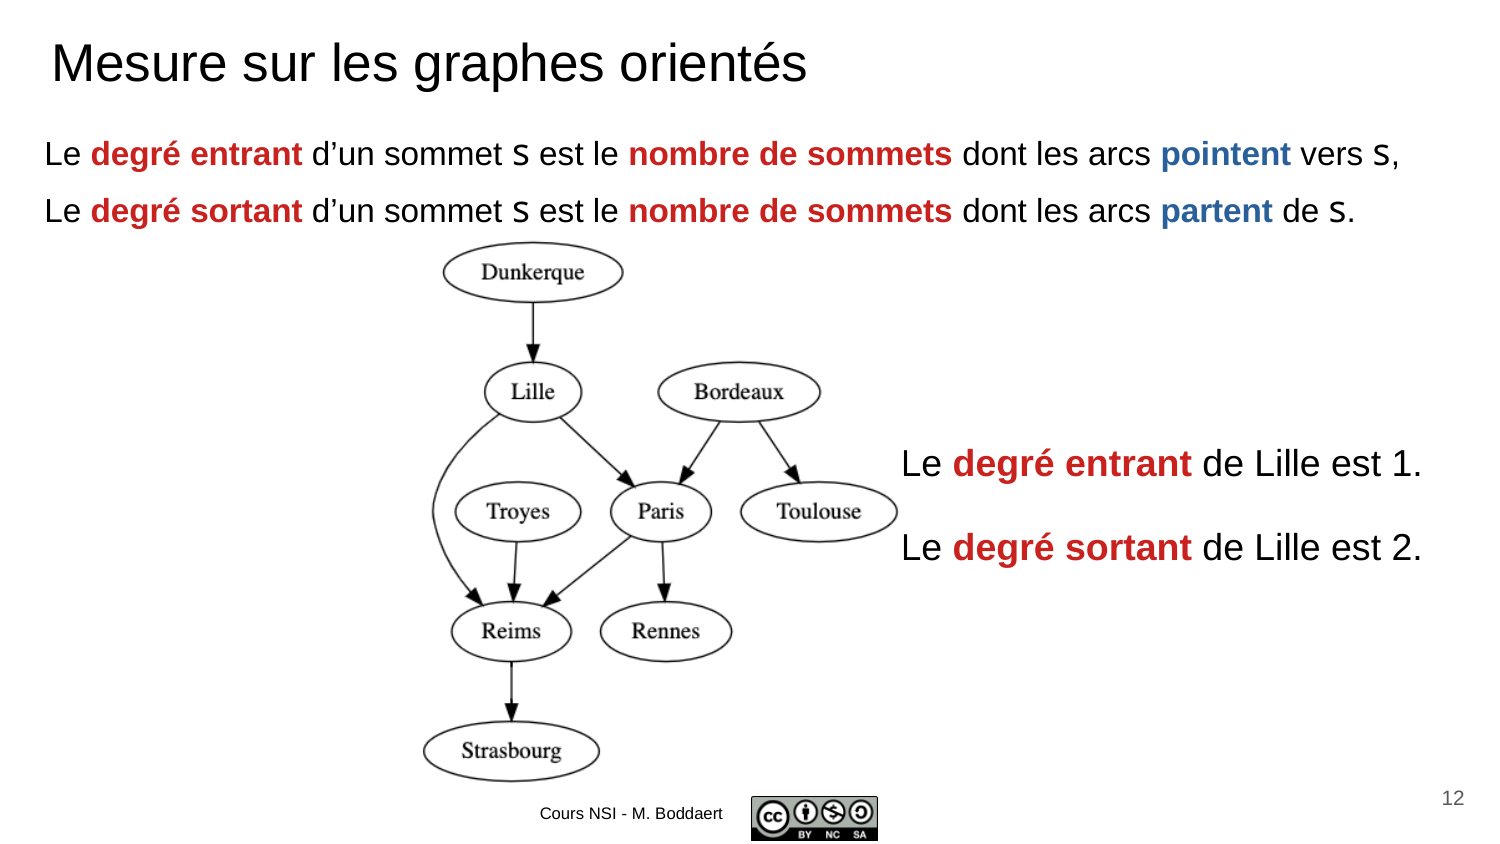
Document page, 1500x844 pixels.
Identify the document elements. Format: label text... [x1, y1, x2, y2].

slide_number <numéro> [1389, 764, 1480, 830]
picture [751, 796, 878, 841]
text_box Le degré entrant de Lille est 1. Le degré sortant de Lille est 2. [904, 434, 1487, 581]
picture [417, 236, 904, 788]
text_box Le degré entrant d’un sommet s est le nombre de sommets dont les arcs pointent vers s, Le degré sortant d’un sommet s est le nombre de sommets dont les arcs partent de s. [29, 120, 1477, 207]
title Mesure sur les graphes orientés [51, 13, 1449, 108]
